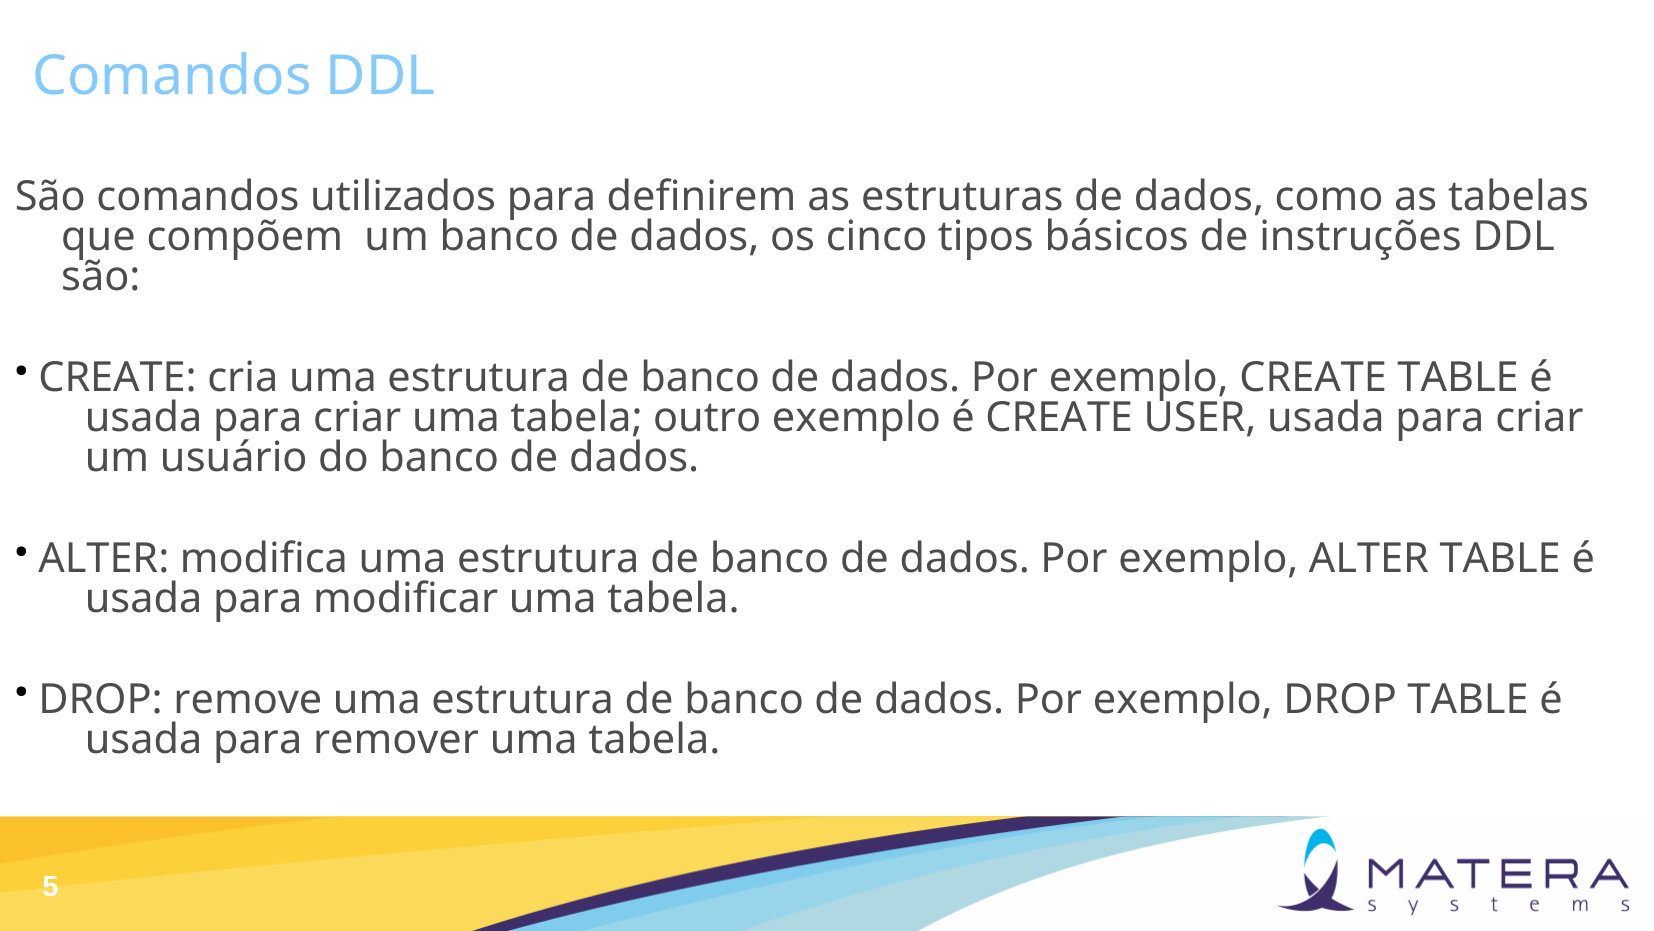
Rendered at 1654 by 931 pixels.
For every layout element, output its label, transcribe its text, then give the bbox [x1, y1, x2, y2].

list São comandos utilizados para definirem as estruturas de dados, como as tabelas que compõem um banco de dados, os cinco tipos básicos de instruções DDL são: CREATE: cria uma estrutura de banco de dados. Por exemplo, CREATE TABLE é usada para criar uma tabela; outro exemplo é CREATE USER, usada para criar um usuário do banco de dados. ALTER: modifica uma estrutura de banco de dados. Por exemplo, ALTER TABLE é usada para modificar uma tabela. DROP: remove uma estrutura de banco de dados. Por exemplo, DROP TABLE é usada para remover uma tabela. [0, 170, 1654, 830]
picture [0, 830, 1652, 931]
title Comandos DDL [32, 24, 1628, 137]
